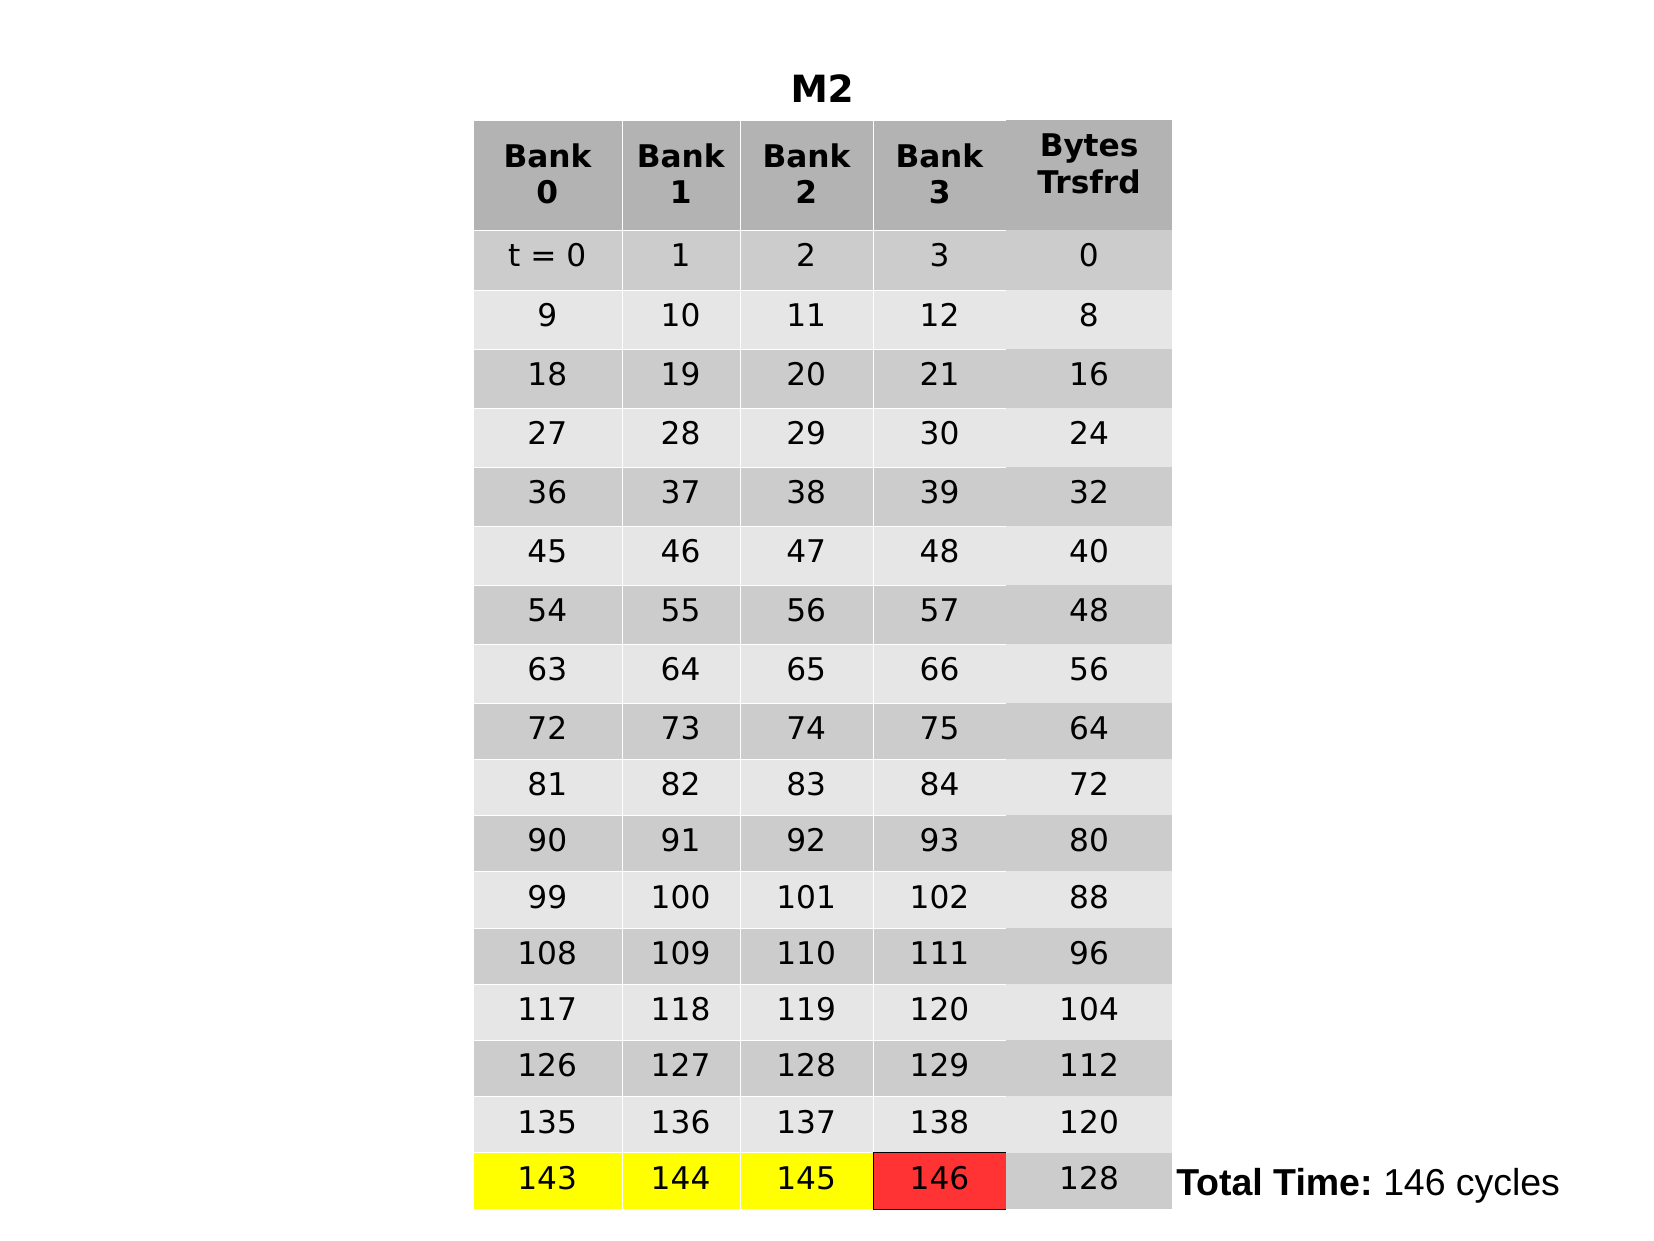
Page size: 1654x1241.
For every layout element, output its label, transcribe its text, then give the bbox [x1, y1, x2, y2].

table_cell 48 [1006, 585, 1172, 644]
table_cell 109 [623, 929, 740, 984]
table_cell 27 [474, 409, 622, 467]
table_header Bank1 [623, 121, 740, 230]
table_cell 101 [741, 872, 873, 928]
table_cell 137 [741, 1097, 873, 1152]
table_cell 54 [474, 586, 622, 644]
table_cell 128 [1006, 1153, 1172, 1209]
table_cell 96 [1006, 928, 1172, 984]
table_cell 9 [474, 291, 622, 349]
table_cell 88 [1006, 871, 1172, 928]
table_cell 10 [623, 291, 740, 349]
table_cell 108 [474, 929, 622, 984]
table_cell 24 [1006, 408, 1172, 467]
table_cell 55 [623, 586, 740, 644]
table_header Bank2 [741, 121, 873, 230]
table_cell 84 [874, 760, 1006, 815]
table_cell 80 [1006, 815, 1172, 871]
table_cell 102 [874, 872, 1006, 928]
table_cell 12 [874, 291, 1006, 349]
table_cell 45 [474, 527, 622, 585]
table_cell t = 0 [474, 231, 622, 290]
table_cell 28 [623, 409, 740, 467]
table_cell 72 [474, 704, 622, 759]
table_cell 11 [741, 291, 873, 349]
table_cell 18 [474, 350, 622, 408]
table_cell 29 [741, 409, 873, 467]
table_cell 46 [623, 527, 740, 585]
table_cell 82 [623, 760, 740, 815]
table_cell 90 [474, 816, 622, 871]
table_cell 120 [874, 985, 1006, 1040]
text_box Total Time: 146 cycles [1161, 1154, 1575, 1211]
table_cell 144 [623, 1153, 740, 1209]
table_cell 74 [741, 704, 873, 759]
table_cell 72 [1006, 759, 1172, 815]
table_cell 47 [741, 527, 873, 585]
table_cell 66 [874, 645, 1006, 703]
table_cell 0 [1006, 230, 1172, 290]
text_box M2 [775, 60, 869, 120]
table_cell 111 [874, 929, 1006, 984]
table_cell 30 [874, 409, 1006, 467]
table_cell 65 [741, 645, 873, 703]
table_cell 63 [474, 645, 622, 703]
table_cell 92 [741, 816, 873, 871]
table_cell 16 [1006, 349, 1172, 408]
table_cell 19 [623, 350, 740, 408]
table_cell 110 [741, 929, 873, 984]
table_cell 119 [741, 985, 873, 1040]
table_cell 91 [623, 816, 740, 871]
table_cell 118 [623, 985, 740, 1040]
table_cell 3 [874, 231, 1006, 290]
table_header Bytes Trsfrd [1006, 120, 1172, 230]
table_cell 64 [1006, 703, 1172, 759]
table_header Bank 0 [474, 121, 622, 230]
table_cell 135 [474, 1097, 622, 1152]
table_cell 40 [1006, 526, 1172, 585]
table_cell 37 [623, 468, 740, 526]
table_cell 2 [741, 231, 873, 290]
table_cell 83 [741, 760, 873, 815]
table_cell 127 [623, 1041, 740, 1096]
table_cell 128 [741, 1041, 873, 1096]
table_cell 138 [874, 1097, 1006, 1152]
table_cell 32 [1006, 467, 1172, 526]
table_cell 48 [874, 527, 1006, 585]
table_cell 36 [474, 468, 622, 526]
table_cell 20 [741, 350, 873, 408]
table_cell 100 [623, 872, 740, 928]
table_cell 1 [623, 231, 740, 290]
table_cell 99 [474, 872, 622, 928]
table_cell 75 [874, 704, 1006, 759]
table_cell 73 [623, 704, 740, 759]
table_cell 21 [874, 350, 1006, 408]
table_cell 57 [874, 586, 1006, 644]
table_cell 81 [474, 760, 622, 815]
table_cell 104 [1006, 984, 1172, 1040]
table_cell 56 [741, 586, 873, 644]
table_cell 64 [623, 645, 740, 703]
table_cell 143 [474, 1153, 622, 1209]
table_header Bank3 [874, 121, 1006, 230]
table_cell 56 [1006, 644, 1172, 703]
table_cell 93 [874, 816, 1006, 871]
table_cell 38 [741, 468, 873, 526]
table_cell 120 [1006, 1096, 1172, 1153]
table_cell 39 [874, 468, 1006, 526]
table_cell 136 [623, 1097, 740, 1152]
table_cell 8 [1006, 290, 1172, 349]
table_cell 146 [874, 1153, 1006, 1209]
table_cell 126 [474, 1041, 622, 1096]
table_cell 145 [741, 1153, 873, 1209]
table_cell 129 [874, 1041, 1006, 1096]
table_cell 112 [1006, 1040, 1172, 1096]
table_cell 117 [474, 985, 622, 1040]
